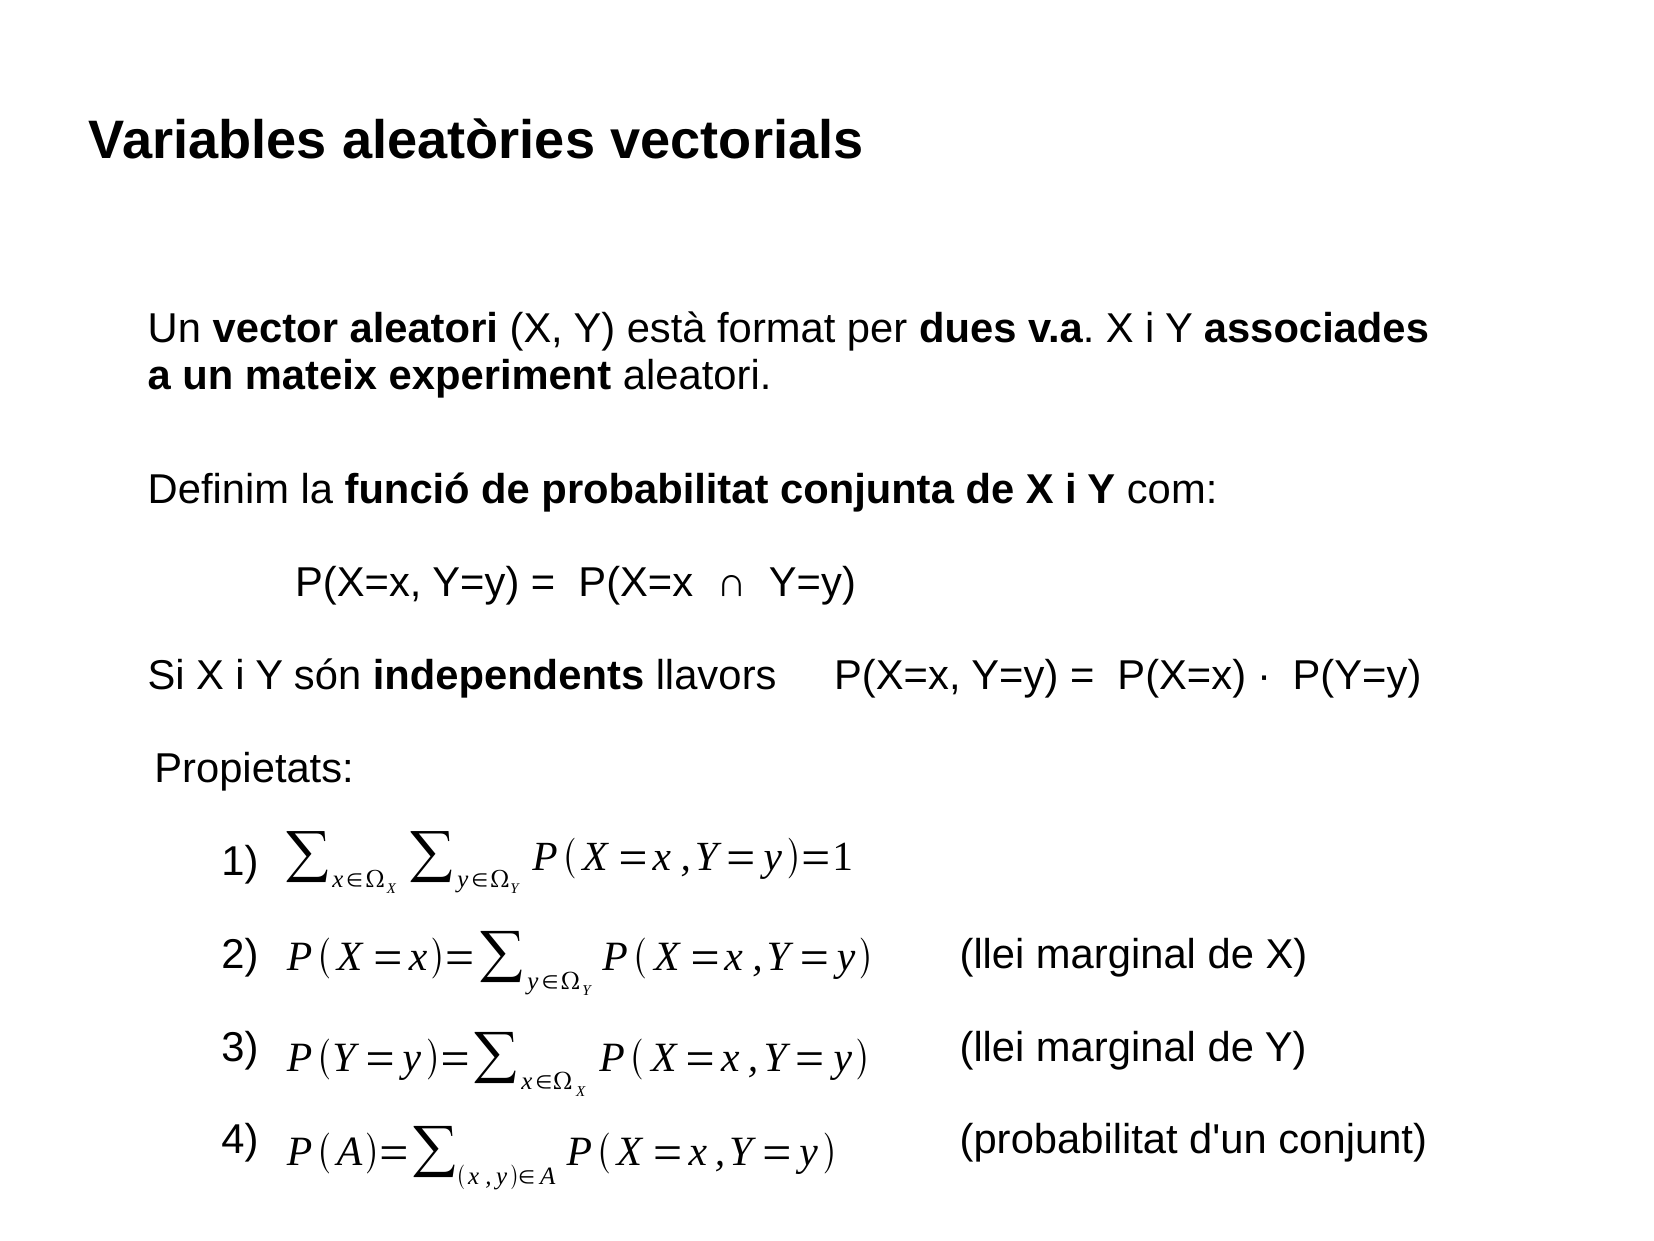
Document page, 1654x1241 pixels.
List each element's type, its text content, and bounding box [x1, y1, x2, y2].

text_box Definim la funció de probabilitat conjunta de X i Y com: P(X=x, Y=y) = P(X=x ∩ Y=y) Si X i Y són independents llavors P(X=x, Y=y) = P(X=x) ∙ P(Y=y) Propietats: 1) 2) (llei marginal de X) 3) (llei marginal de Y) 4) (probabilitat d'un conjunt) [0, 365, 1477, 1182]
text_box Un vector aleatori (X, Y) està format per dues v.a. X i Y associades a un mateix experiment aleatori. [59, 251, 1625, 502]
chart [277, 928, 879, 999]
chart [277, 1123, 842, 1190]
text_box Variables aleatòries vectorials [74, 101, 886, 179]
chart [277, 828, 860, 898]
chart [277, 1028, 875, 1099]
